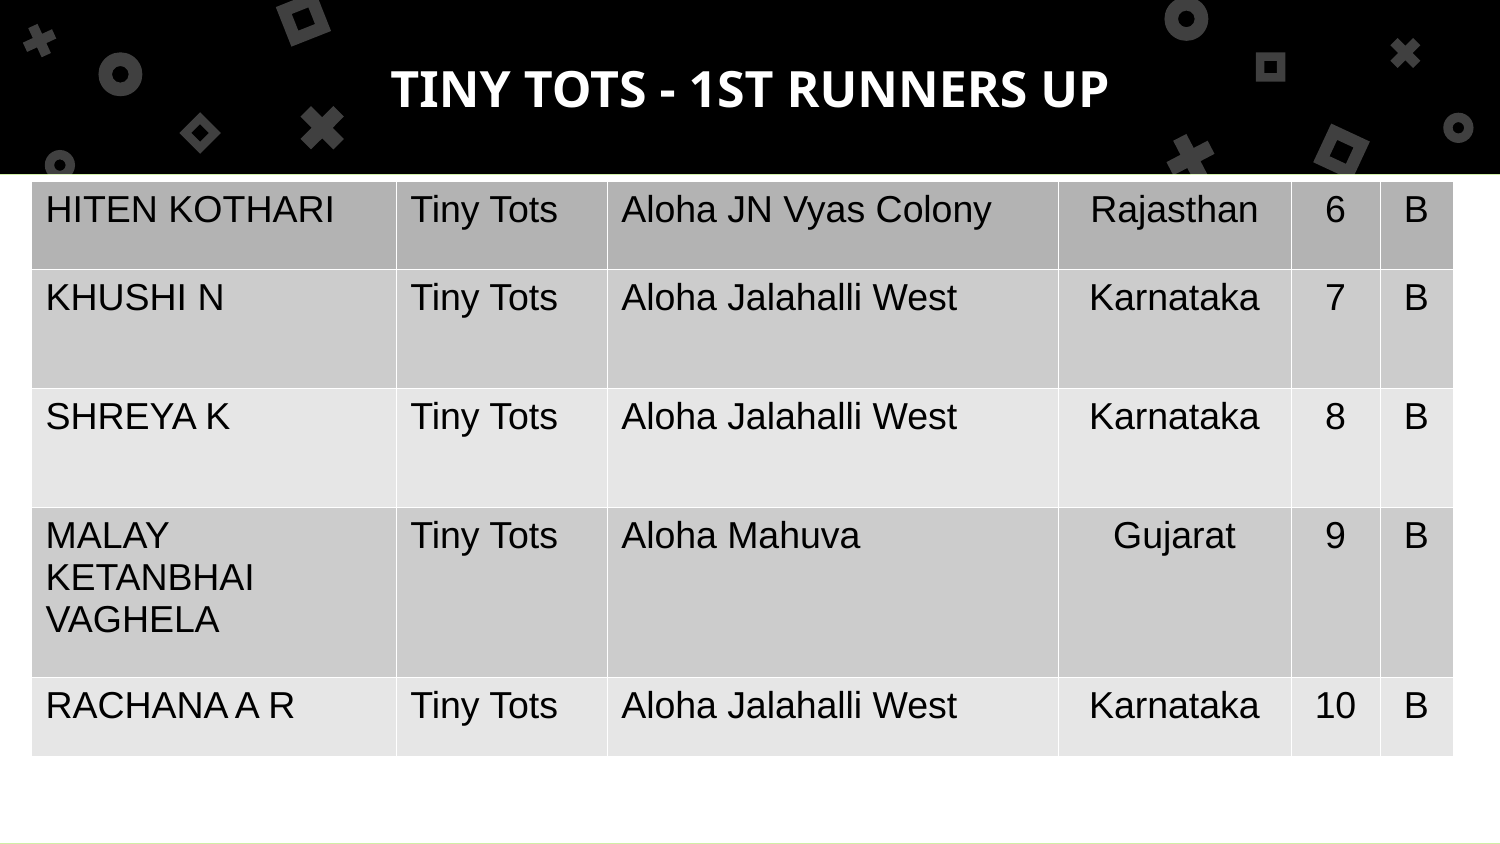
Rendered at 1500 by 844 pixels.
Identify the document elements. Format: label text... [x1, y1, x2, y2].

table_cell Gujarat [1059, 508, 1291, 677]
table_cell B [1381, 270, 1453, 388]
table_cell Tiny Tots [397, 508, 607, 677]
table_cell SHREYA K [32, 389, 396, 507]
table_cell 9 [1292, 508, 1380, 677]
table_cell B [1381, 389, 1453, 507]
table_cell KHUSHI N [32, 270, 396, 388]
table_cell B [1381, 678, 1453, 756]
table_cell Karnataka [1059, 678, 1291, 756]
table_cell Tiny Tots [397, 270, 607, 388]
table_cell Aloha Jalahalli West [608, 270, 1058, 388]
text_box TINY TOTS - 1ST RUNNERS UP [75, 0, 1425, 175]
table_header Tiny Tots [397, 182, 607, 269]
table_cell B [1381, 508, 1453, 677]
table_cell 8 [1292, 389, 1380, 507]
table_header Rajasthan [1059, 182, 1291, 269]
table_cell 10 [1292, 678, 1380, 756]
table_header B [1381, 182, 1453, 269]
table_cell 7 [1292, 270, 1380, 388]
table_cell Tiny Tots [397, 389, 607, 507]
table_header 6 [1292, 182, 1380, 269]
table_cell Aloha Mahuva [608, 508, 1058, 677]
table_cell MALAY KETANBHAI VAGHELA [32, 508, 396, 677]
table_cell Aloha Jalahalli West [608, 678, 1058, 756]
table_cell Tiny Tots [397, 678, 607, 756]
table_cell RACHANA A R [32, 678, 396, 756]
table_header HITEN KOTHARI [32, 182, 396, 269]
table_cell Karnataka [1059, 270, 1291, 388]
table_cell Aloha Jalahalli West [608, 389, 1058, 507]
table_cell Karnataka [1059, 389, 1291, 507]
table_header Aloha JN Vyas Colony [608, 182, 1058, 269]
